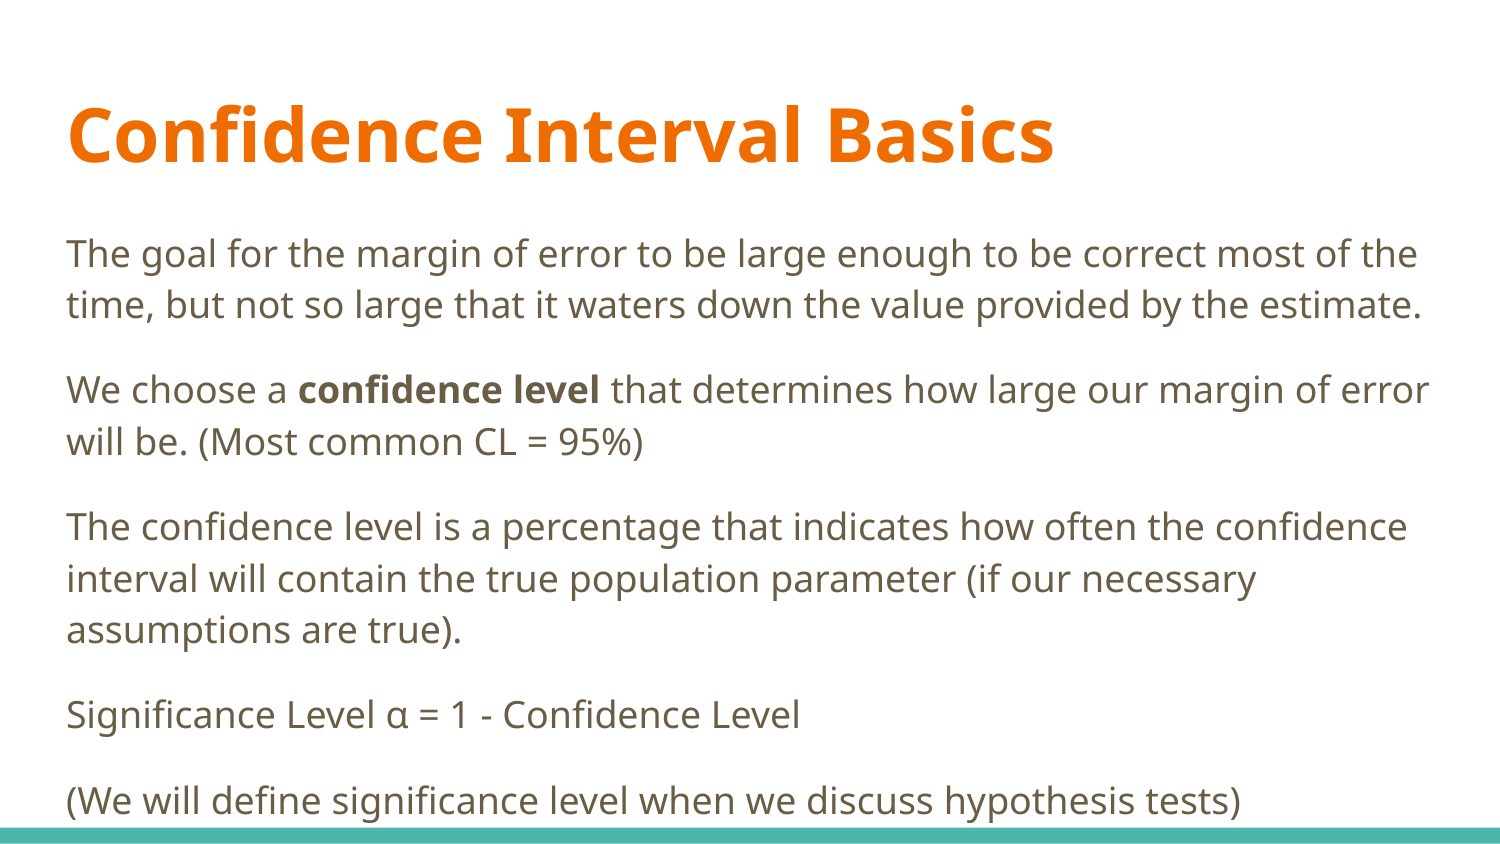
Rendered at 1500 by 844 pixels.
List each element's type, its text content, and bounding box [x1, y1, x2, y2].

title Confidence Interval Basics [51, 72, 1449, 189]
list The goal for the margin of error to be large enough to be correct most of the time, but not so large that it waters down the value provided by the estimate. We choose a confidence level that determines how large our margin of error will be. (Most common CL = 95%) The confidence level is a percentage that indicates how often the confidence interval will contain the true population parameter (if our necessary assumptions are true). Significance Level α = 1 - Confidence Level (We will define significance level when we discuss hypothesis tests) [51, 207, 1449, 816]
